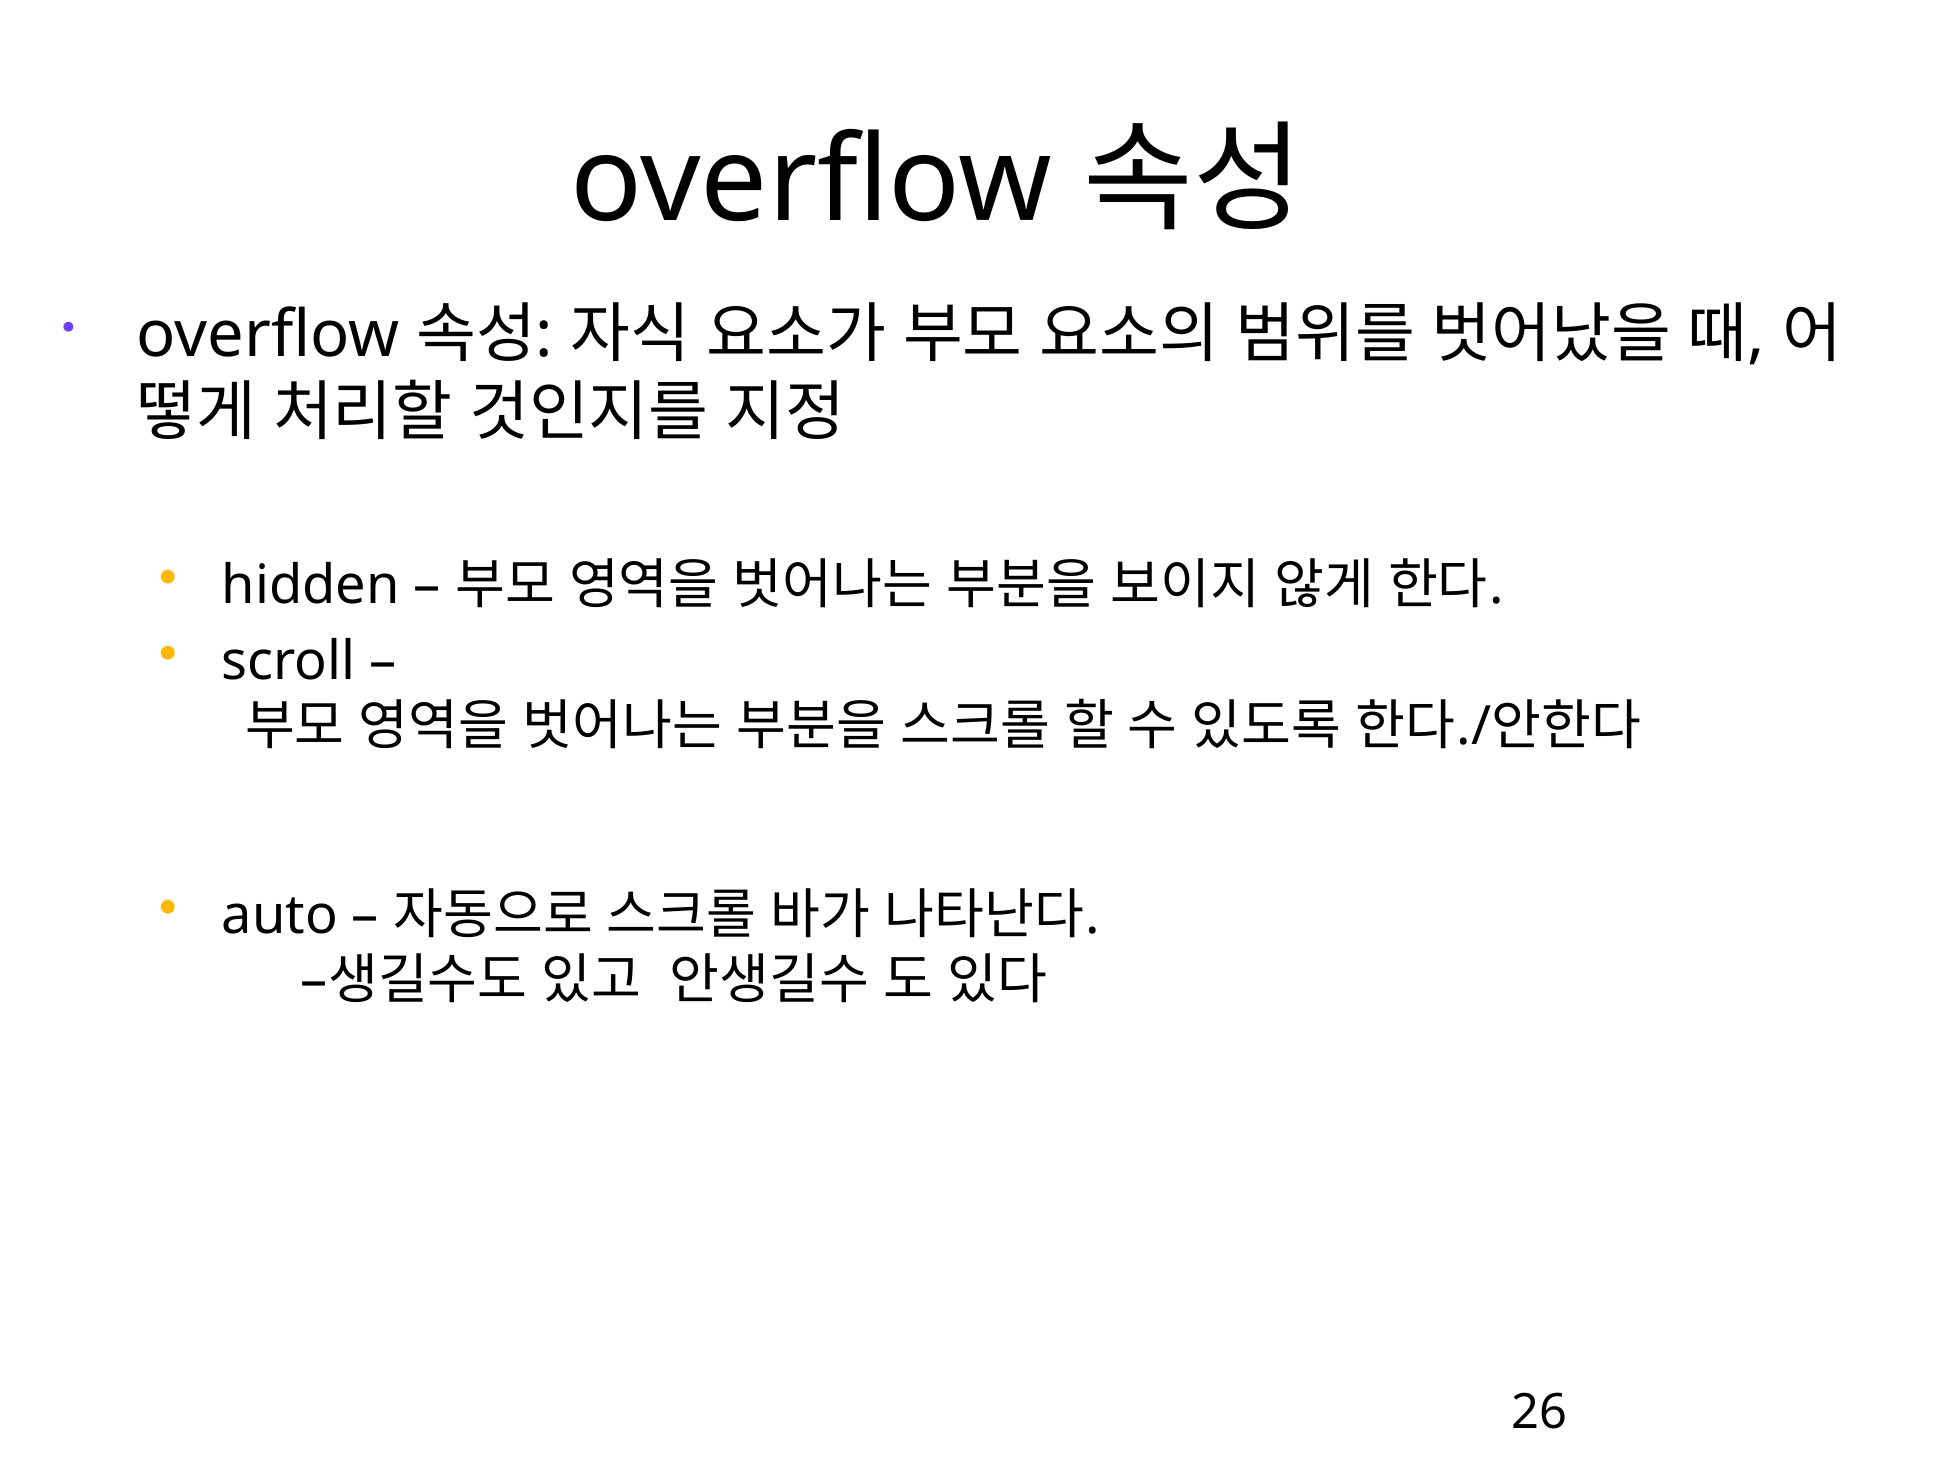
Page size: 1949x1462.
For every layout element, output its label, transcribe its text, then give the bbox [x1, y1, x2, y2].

list overflow 속성: 자식 요소가 부모 요소의 범위를 벗어났을 때, 어떻게 처리할 것인지를 지정 hidden – 부모 영역을 벗어나는 부분을 보이지 않게 한다. scroll – 부모 영역을 벗어나는 부분을 스크롤 할 수 있도록 한다./안한다 auto – 자동으로 스크롤 바가 나타난다. –생길수도 있고 안생길수 도 있다 [48, 284, 1897, 1343]
slide_number <숫자> [1496, 1372, 1899, 1462]
title overflow 속성 [156, 92, 1749, 255]
